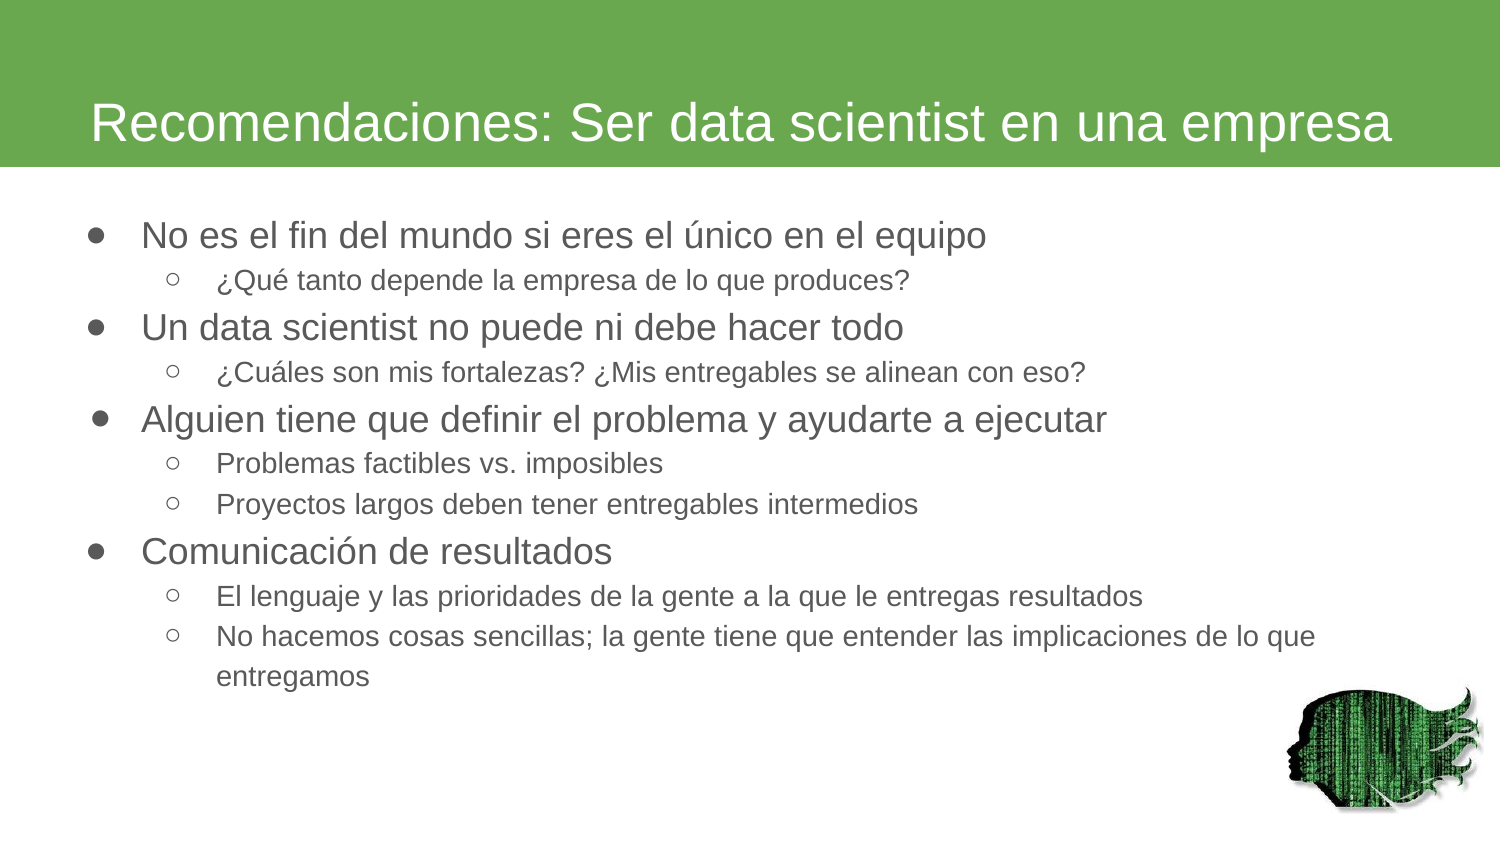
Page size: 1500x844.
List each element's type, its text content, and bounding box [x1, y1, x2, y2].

picture [1281, 678, 1484, 814]
title Recomendaciones: Ser data scientist en una empresa [0, 0, 1500, 167]
list No es el fin del mundo si eres el único en el equipo ¿Qué tanto depende la empresa de lo que produces? Un data scientist no puede ni debe hacer todo ¿Cuáles son mis fortalezas? ¿Mis entregables se alinean con eso? Alguien tiene que definir el problema y ayudarte a ejecutar Problemas factibles vs. imposibles Proyectos largos deben tener entregables intermedios Comunicación de resultados El lenguaje y las prioridades de la gente a la que le entregas resultados No hacemos cosas sencillas; la gente tiene que entender las implicaciones de lo que entregamos [51, 189, 1449, 750]
